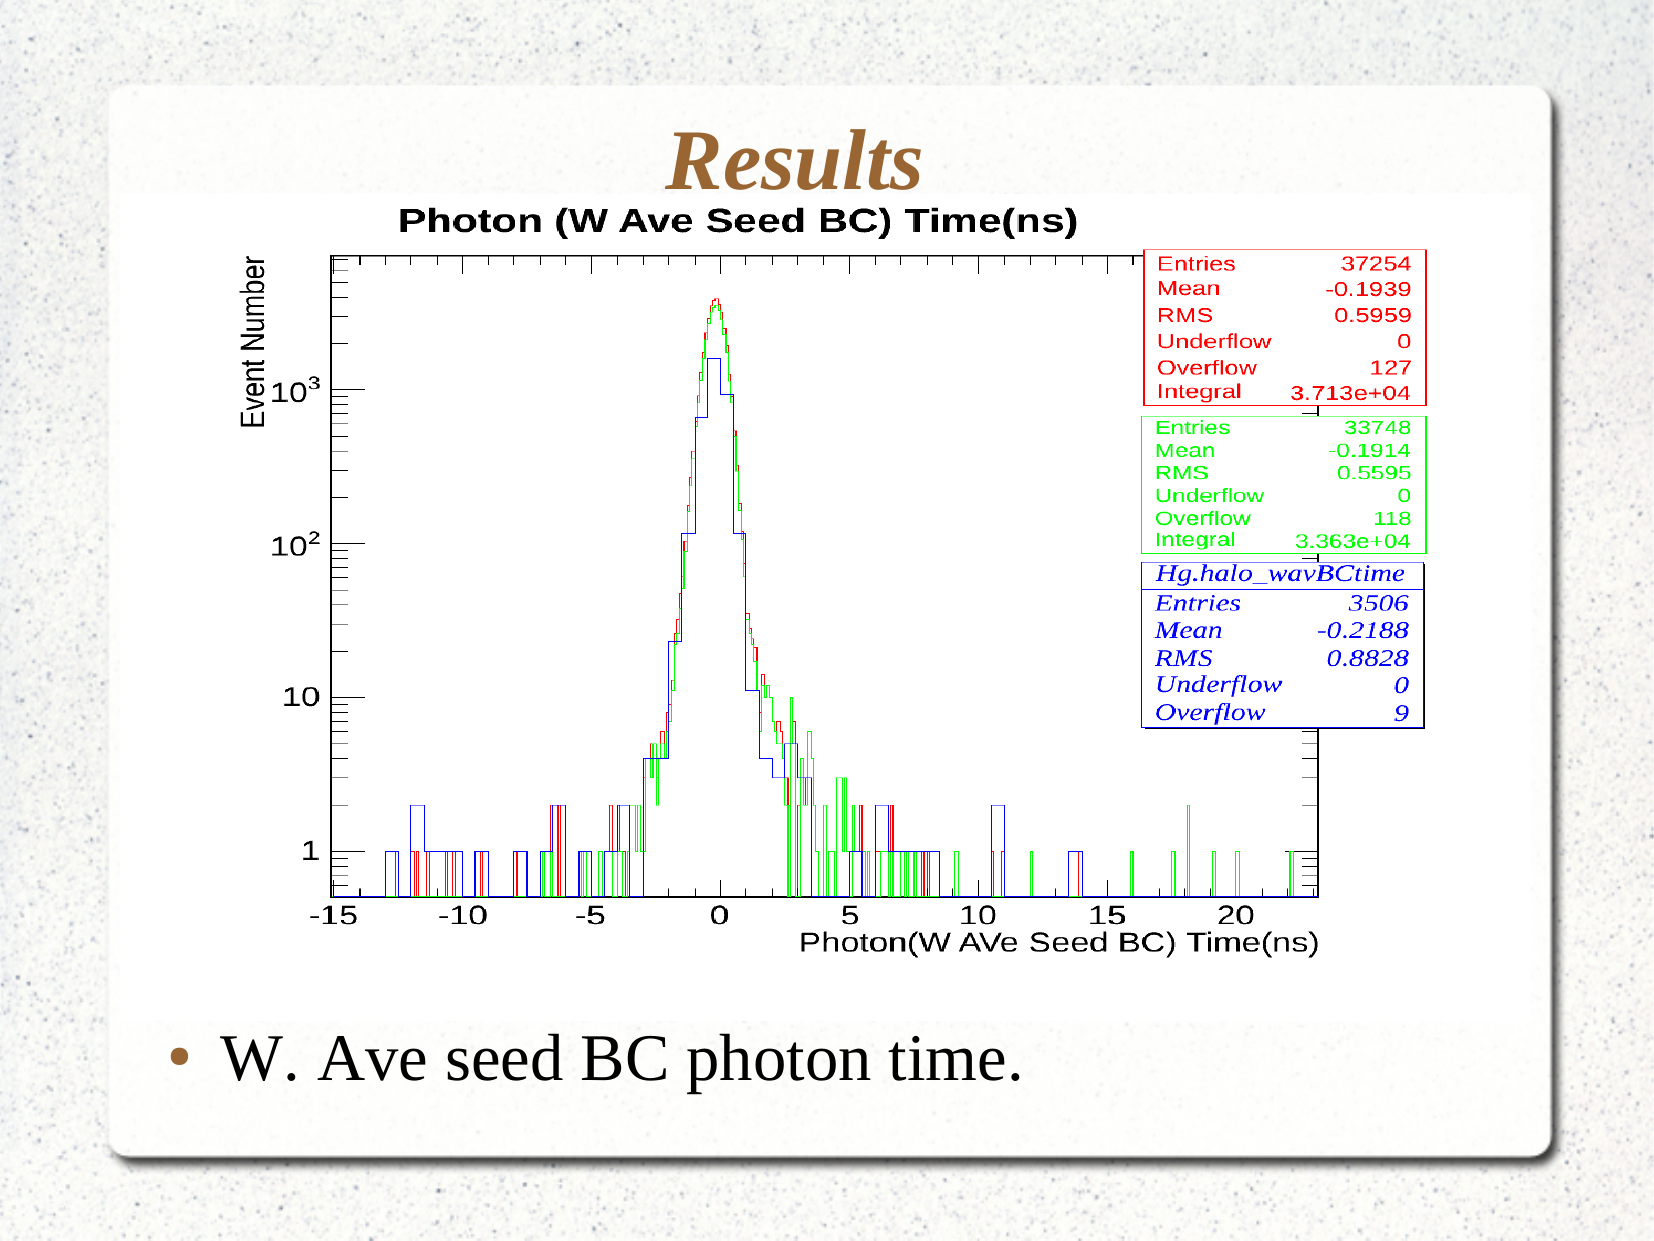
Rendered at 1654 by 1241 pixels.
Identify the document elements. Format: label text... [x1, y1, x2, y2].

title Results [360, 96, 1231, 194]
picture [0, 0, 1654, 1241]
list W. Ave seed BC photon time. [150, 1020, 1546, 1096]
